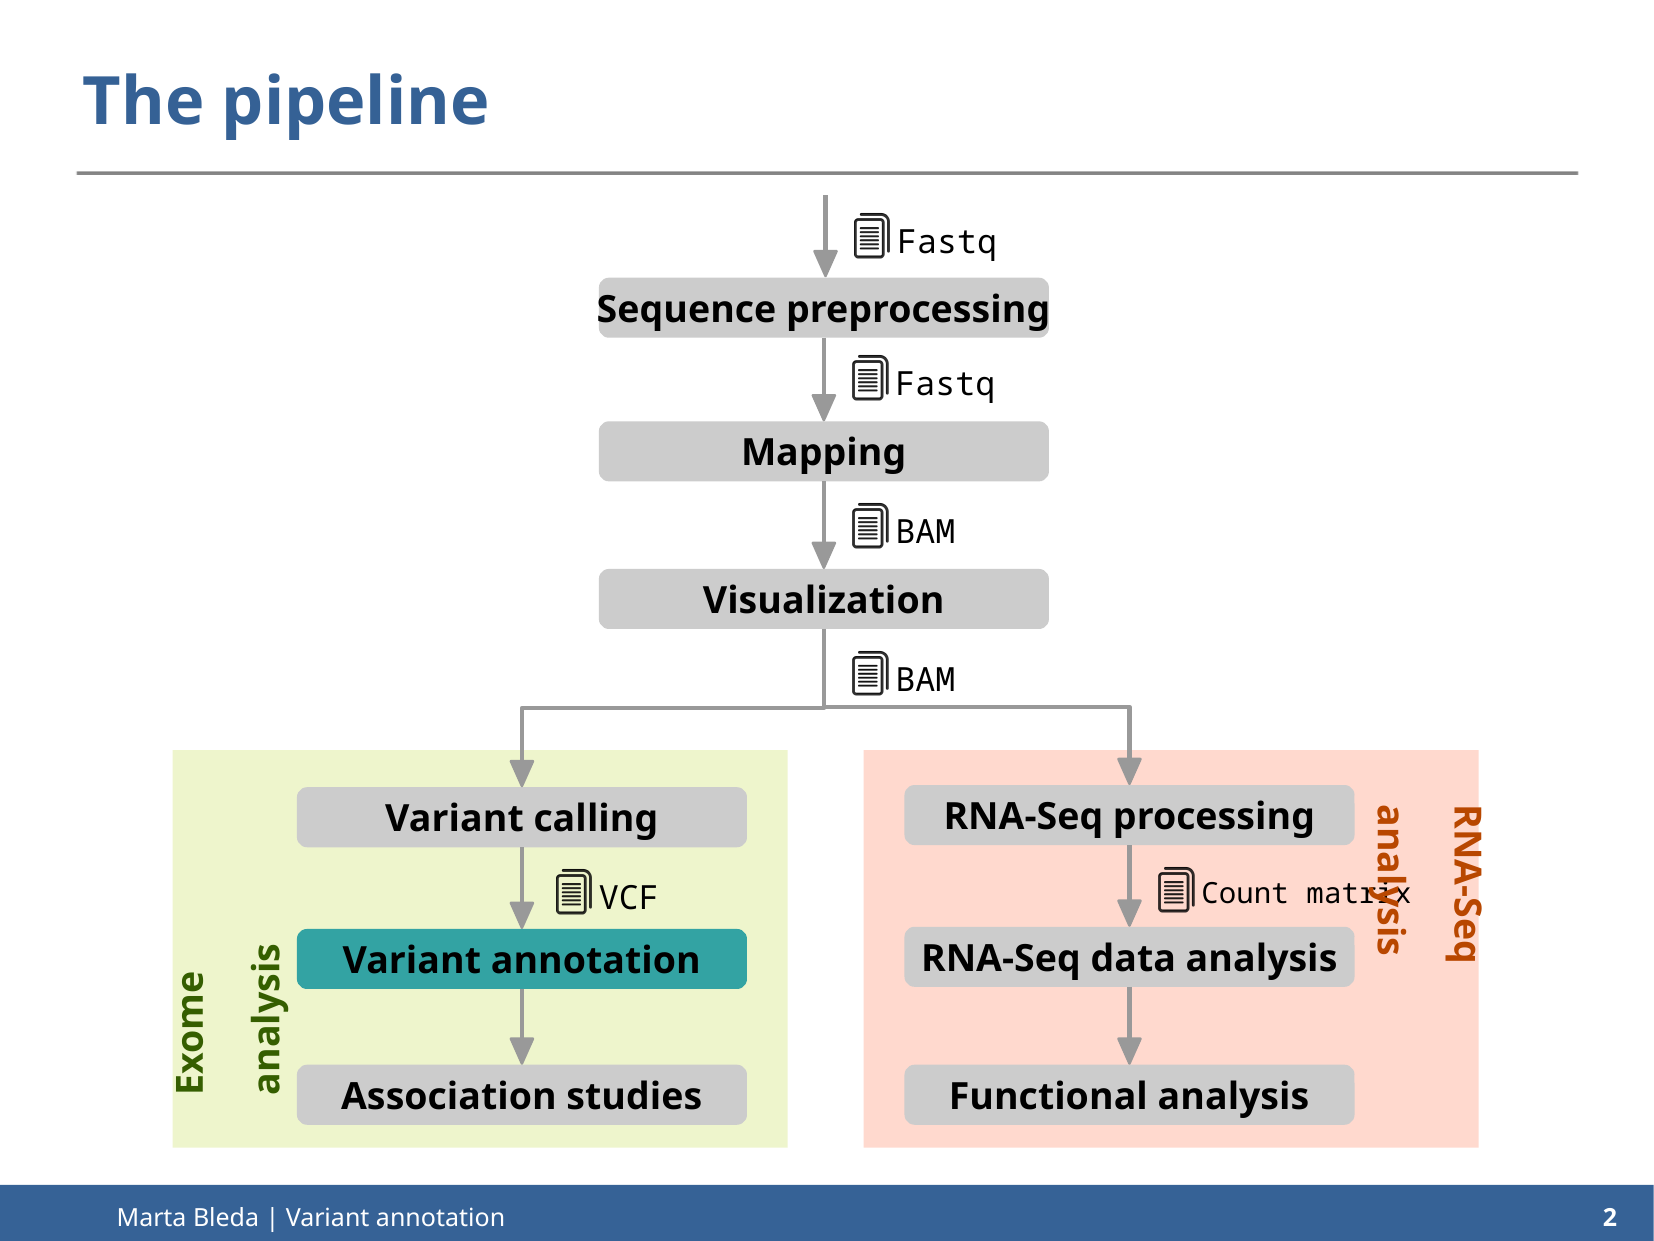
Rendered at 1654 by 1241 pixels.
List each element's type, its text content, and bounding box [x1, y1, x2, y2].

picture [1150, 864, 1203, 917]
text_box VCF [600, 866, 771, 919]
text_box [172, 750, 788, 1148]
picture [844, 352, 897, 405]
text_box BAM [897, 500, 1067, 549]
picture [846, 210, 898, 263]
text_box Count matrix [1203, 864, 1402, 917]
text_box Variant annotation [296, 928, 747, 989]
text_box Variant calling [296, 787, 747, 848]
title The pipeline [82, 0, 1571, 202]
picture [74, 170, 82, 175]
picture [844, 648, 897, 700]
text_box Functional analysis [904, 1064, 1355, 1125]
picture [548, 866, 600, 919]
text_box Association studies [296, 1064, 747, 1125]
text_box Fastq [898, 210, 1069, 259]
text_box [863, 750, 1479, 1148]
text_box Visualization [598, 568, 1049, 629]
text_box RNA-Seq data analysis [904, 926, 1355, 987]
text_box BAM [897, 648, 1067, 697]
picture [844, 500, 897, 553]
picture [1571, 170, 1580, 175]
text_box RNA-Seq analysis [1402, 789, 1485, 1126]
text_box Sequence preprocessing [598, 277, 1049, 338]
text_box Fastq [897, 352, 1067, 401]
text_box Mapping [598, 421, 1049, 482]
text_box RNA-Seq processing [904, 785, 1355, 846]
text_box Exome analysis [172, 817, 256, 1111]
